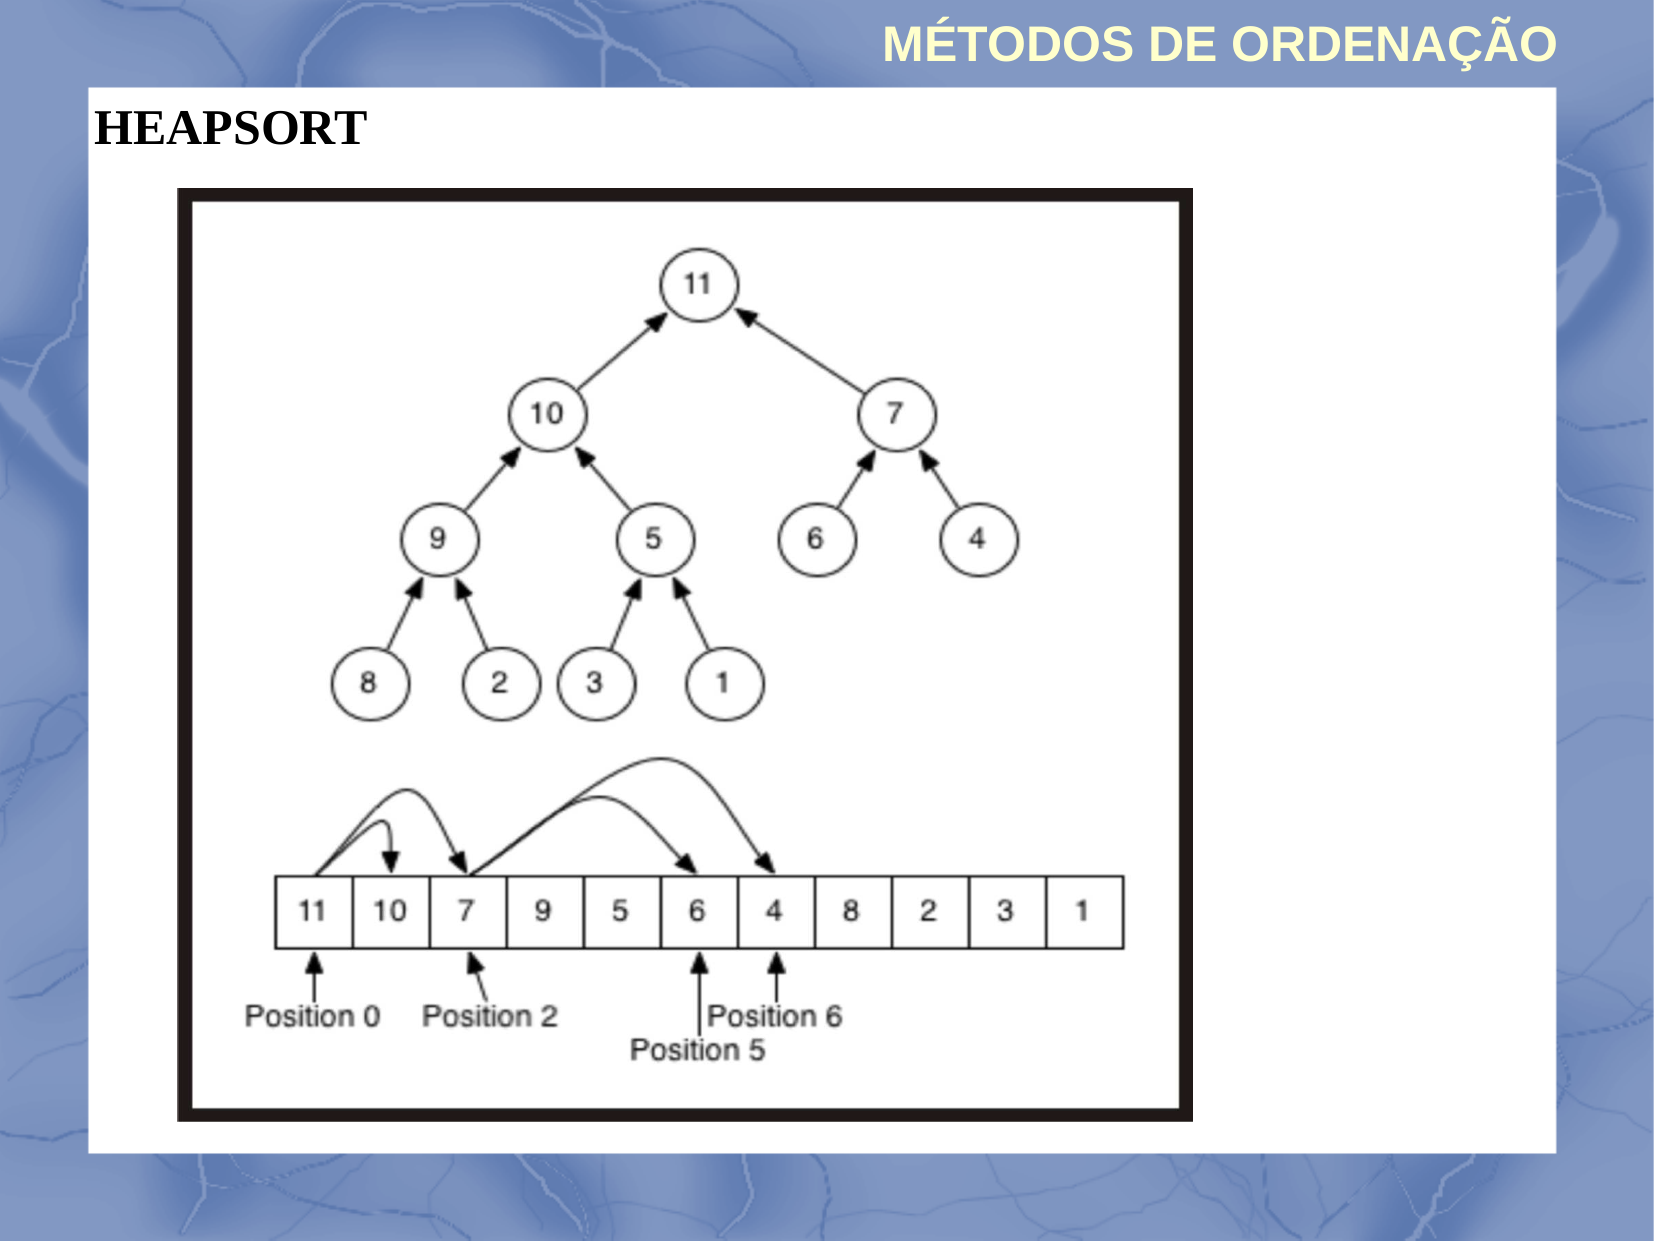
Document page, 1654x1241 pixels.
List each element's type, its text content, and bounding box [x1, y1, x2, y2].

text_box MÉTODOS DE ORDENAÇÃO [141, 0, 1559, 83]
text_box HEAPSORT [94, 94, 1548, 1146]
picture [0, 0, 1654, 1241]
